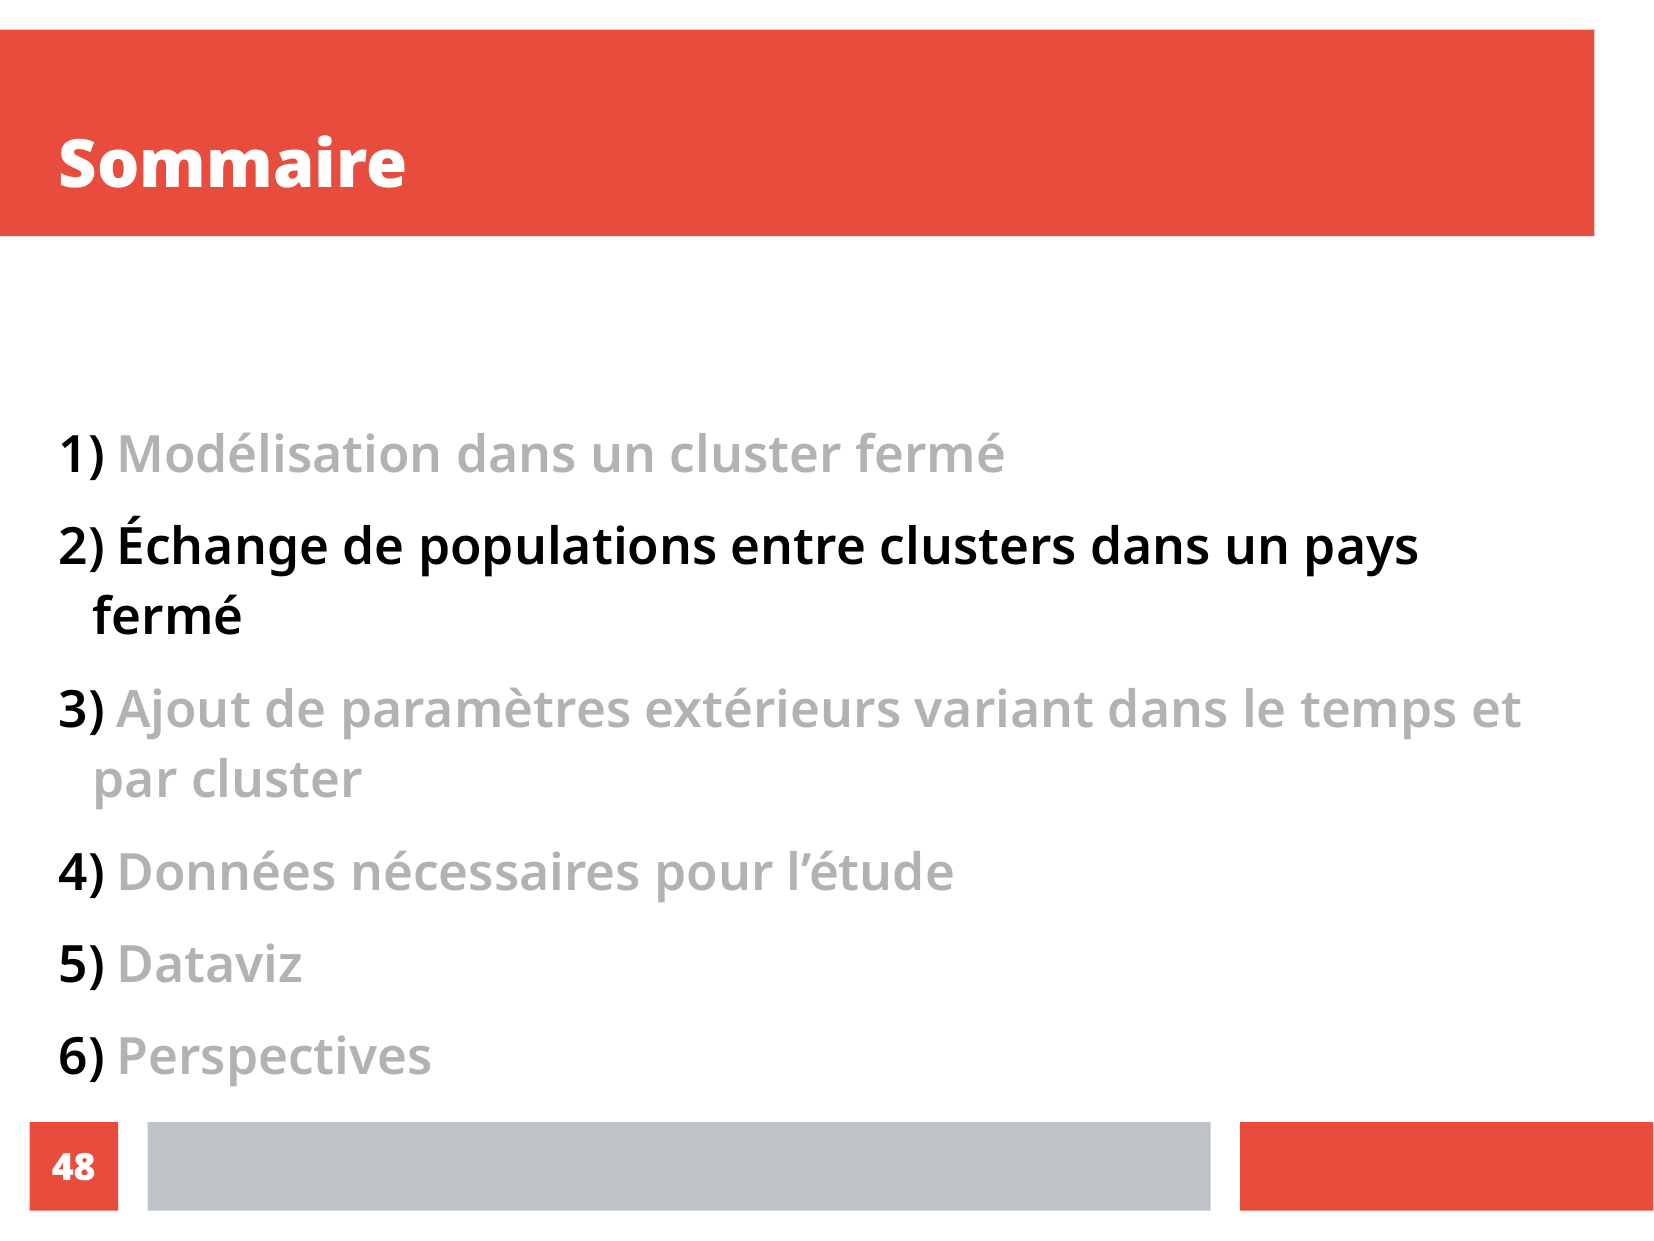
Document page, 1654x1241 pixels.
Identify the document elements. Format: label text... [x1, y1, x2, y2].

list Modélisation dans un cluster fermé Échange de populations entre clusters dans un pays fermé Ajout de paramètres extérieurs variant dans le temps et par cluster Données nécessaires pour l’étude Dataviz Perspectives [59, 324, 1565, 1093]
title Sommaire [59, 59, 1595, 207]
